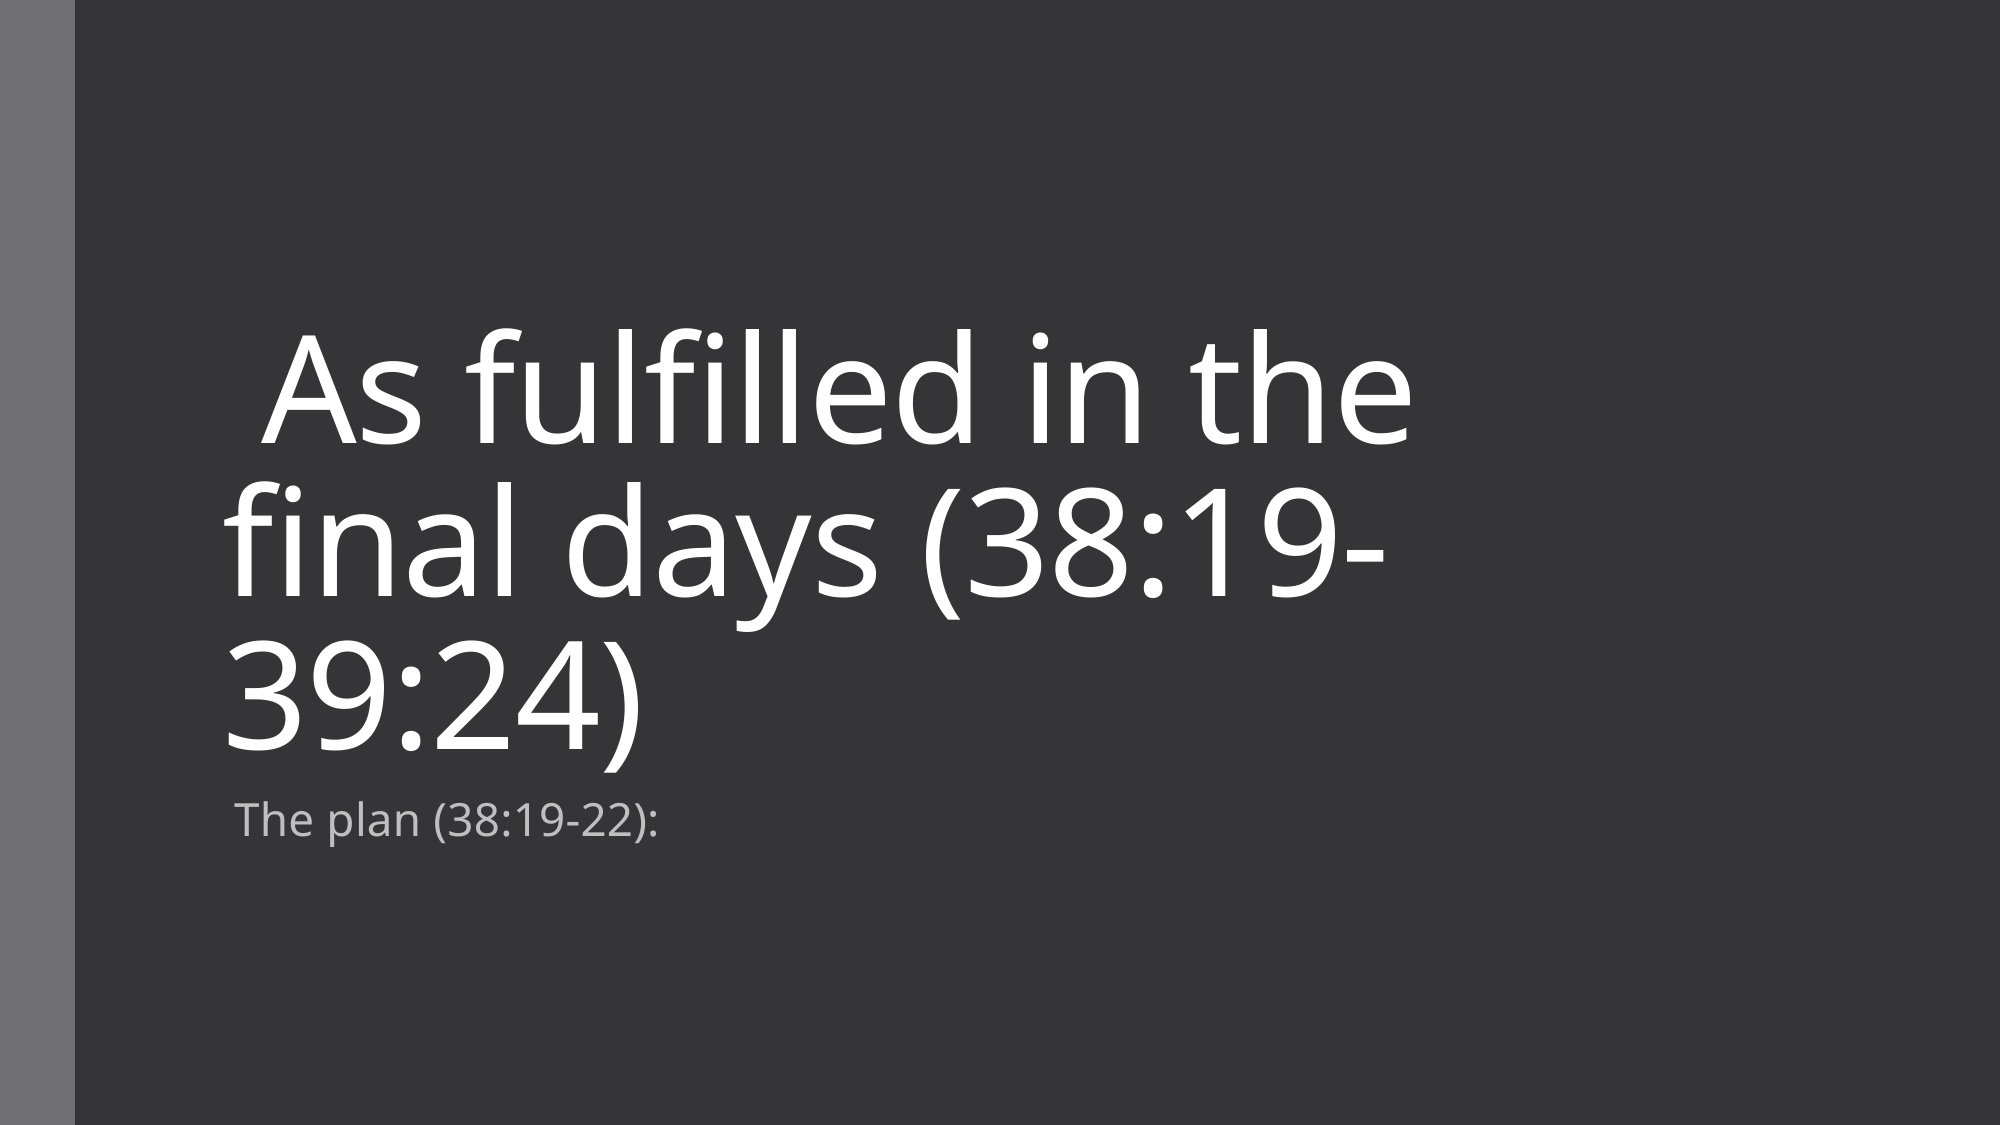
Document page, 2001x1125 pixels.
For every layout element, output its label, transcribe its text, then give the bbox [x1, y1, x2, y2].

subtitle The plan (38:19-22): [206, 787, 1752, 1066]
title As fulfilled in the final days (38:19-39:24) [206, 124, 1752, 787]
